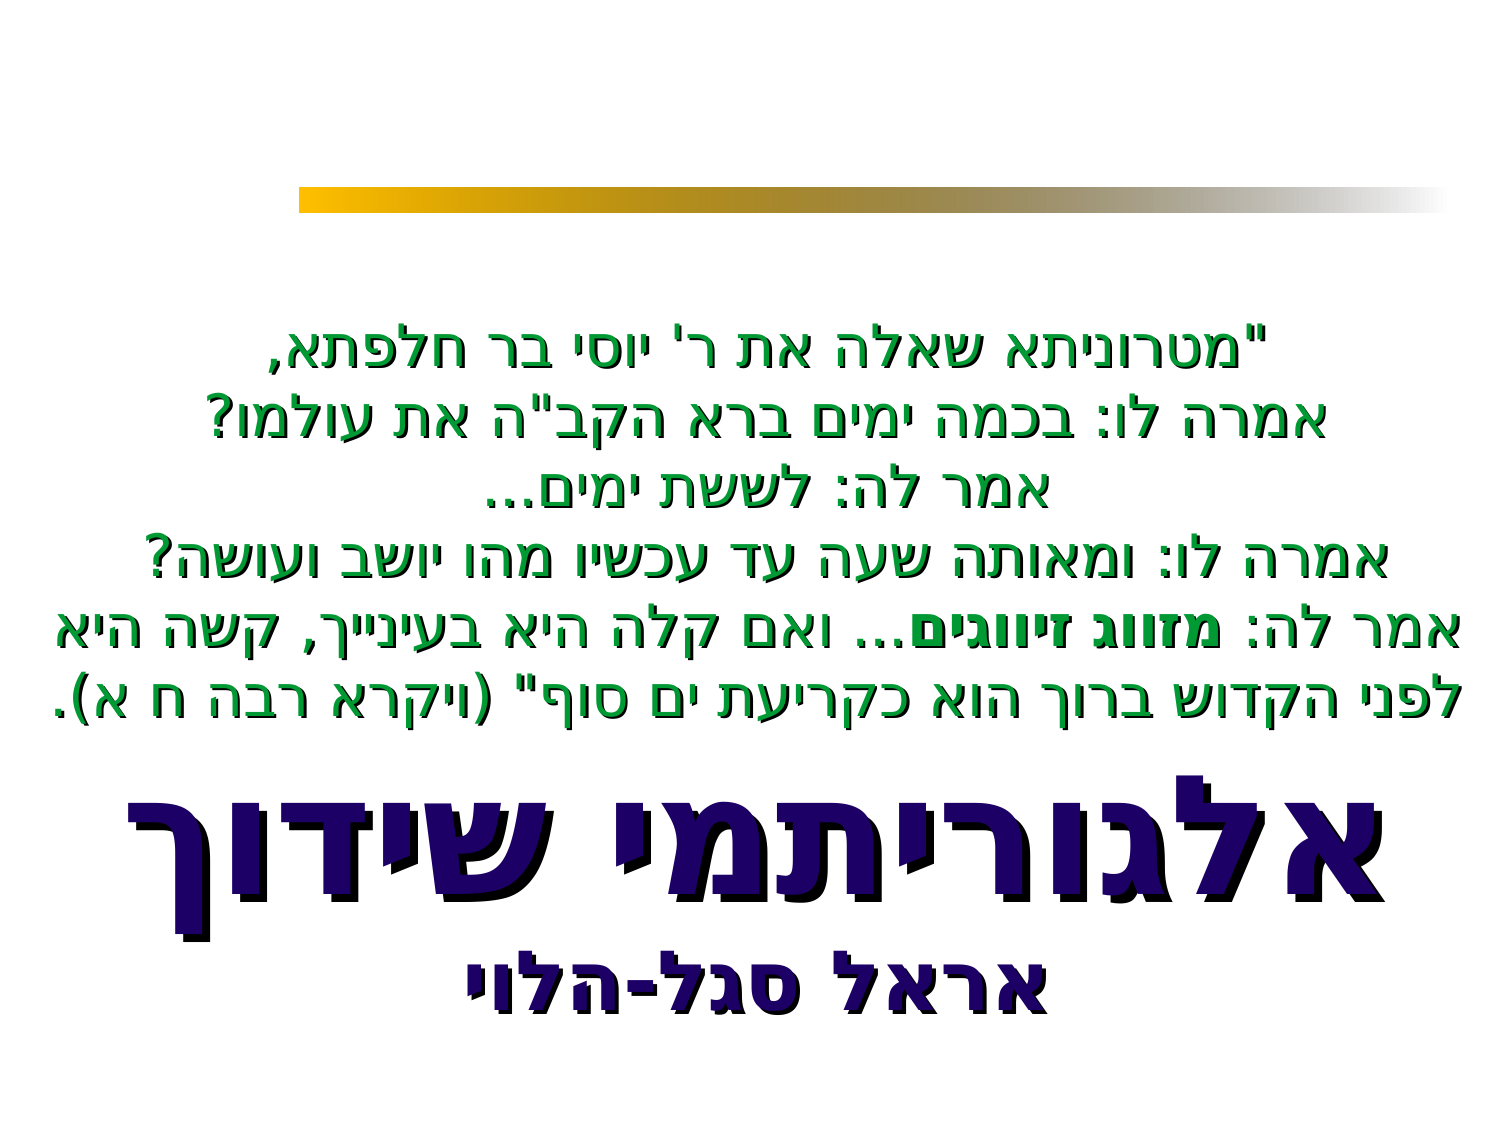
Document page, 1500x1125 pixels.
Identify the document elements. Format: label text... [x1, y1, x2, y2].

title "מטרוניתא שאלה את ר' יוסי בר חלפתא, אמרה לו: בכמה ימים ברא הקב"ה את עולמו? אמר לה: לששת ימים... אמרה לו: ומאותה שעה עד עכשיו מהו יושב ועושה? אמר לה: מזווג זיווגים... ואם קלה היא בעינייך, קשה היא לפני הקדוש ברוך הוא כקריעת ים סוף" (ויקרא רבה ח א). אלגוריתמי שידוך אראל סגל-הלוי [0, 0, 1500, 1125]
